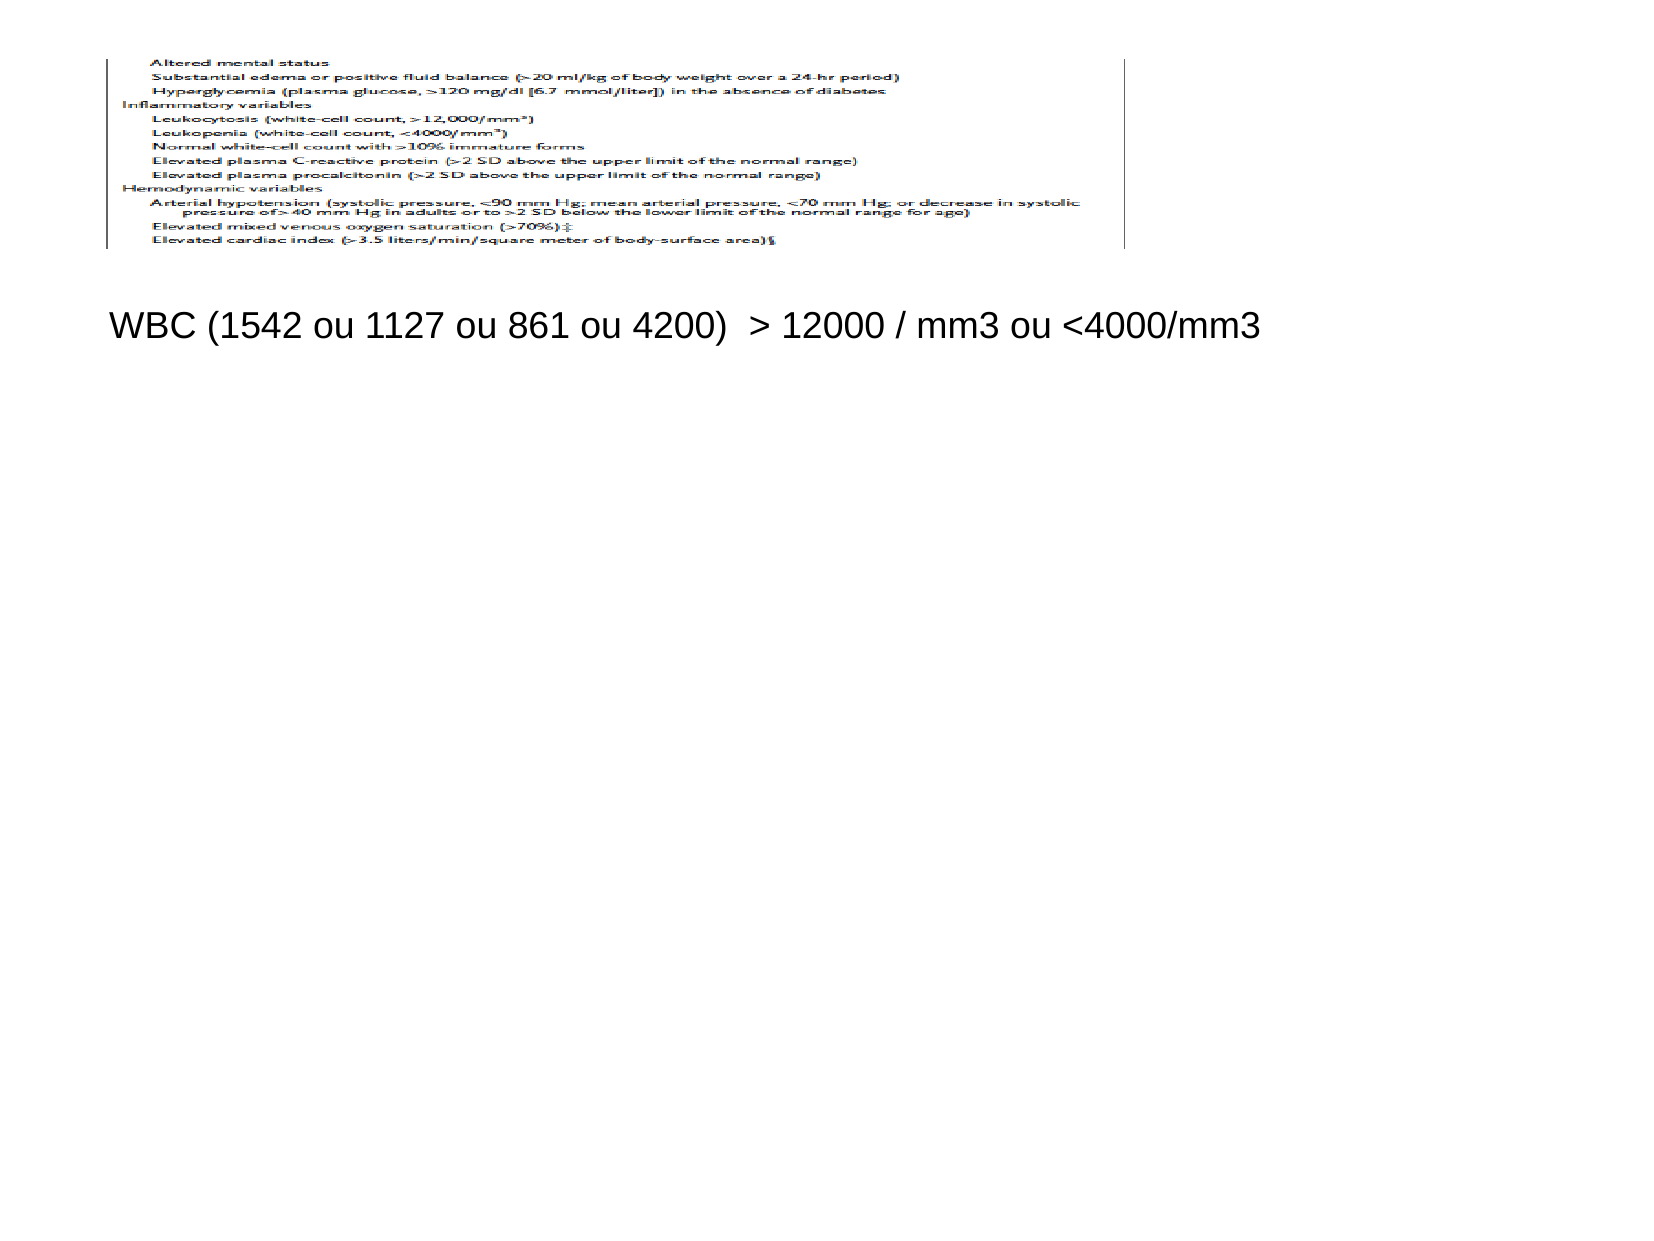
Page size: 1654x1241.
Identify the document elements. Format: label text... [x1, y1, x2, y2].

picture [94, 59, 1146, 249]
text_box WBC (1542 ou 1127 ou 861 ou 4200) > 12000 / mm3 ou <4000/mm3 [94, 297, 1477, 355]
